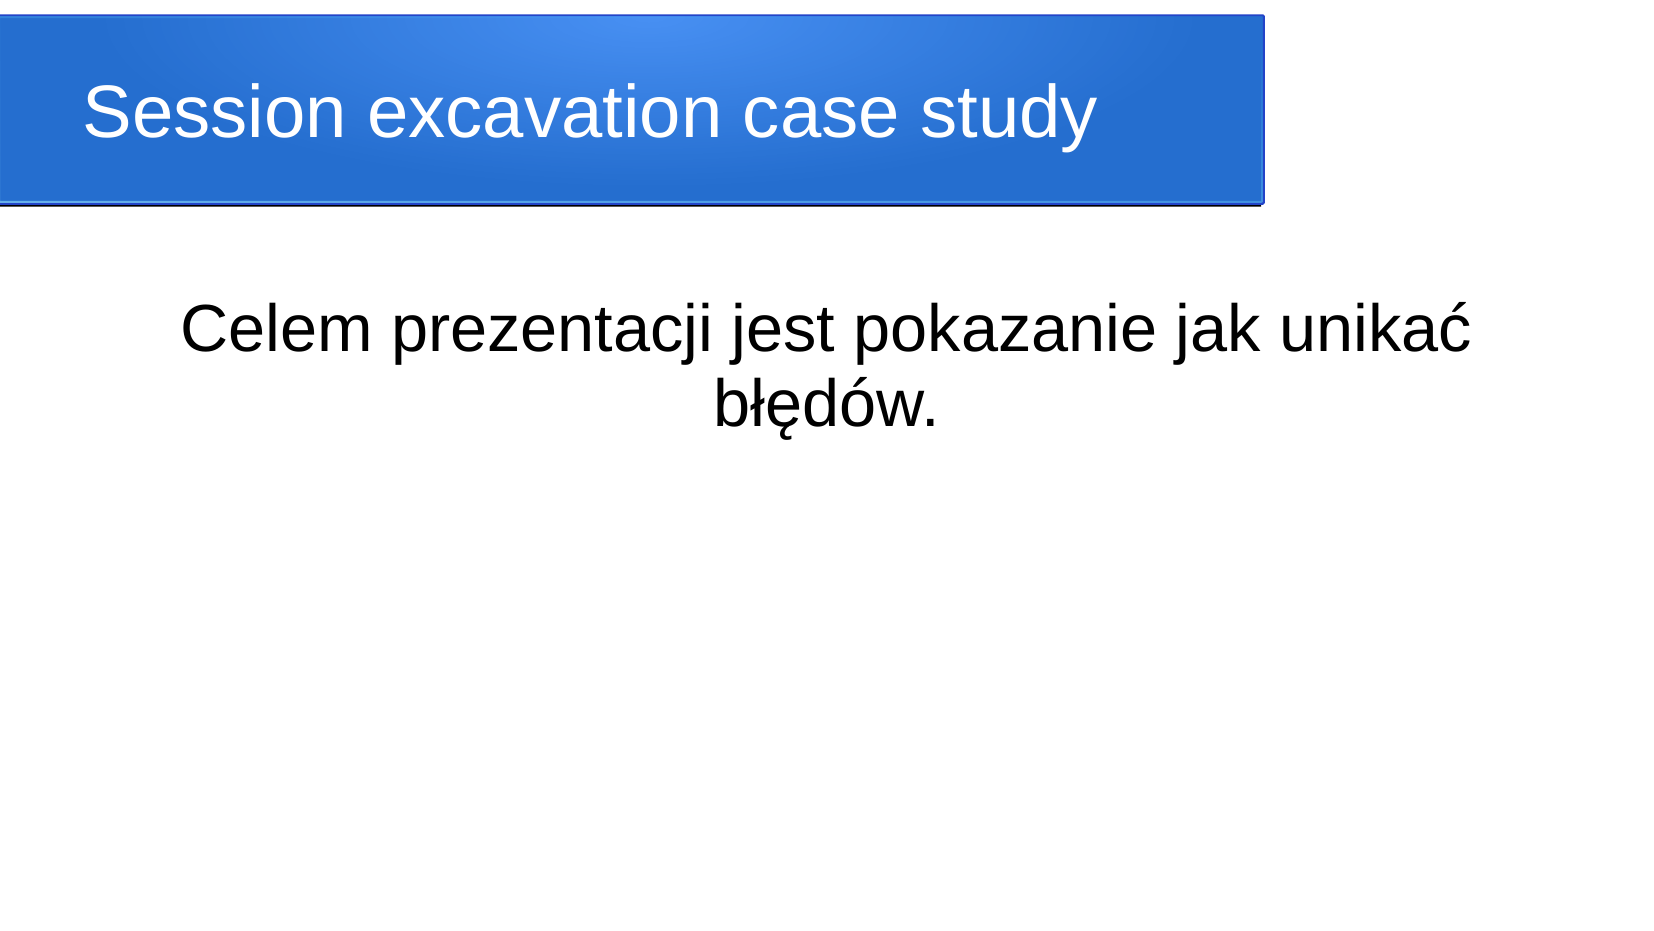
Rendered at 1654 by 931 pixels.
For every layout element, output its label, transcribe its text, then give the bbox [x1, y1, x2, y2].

title Session excavation case study [82, 35, 1235, 189]
subtitle Celem prezentacji jest pokazanie jak unikać błędów. [82, 216, 1571, 773]
